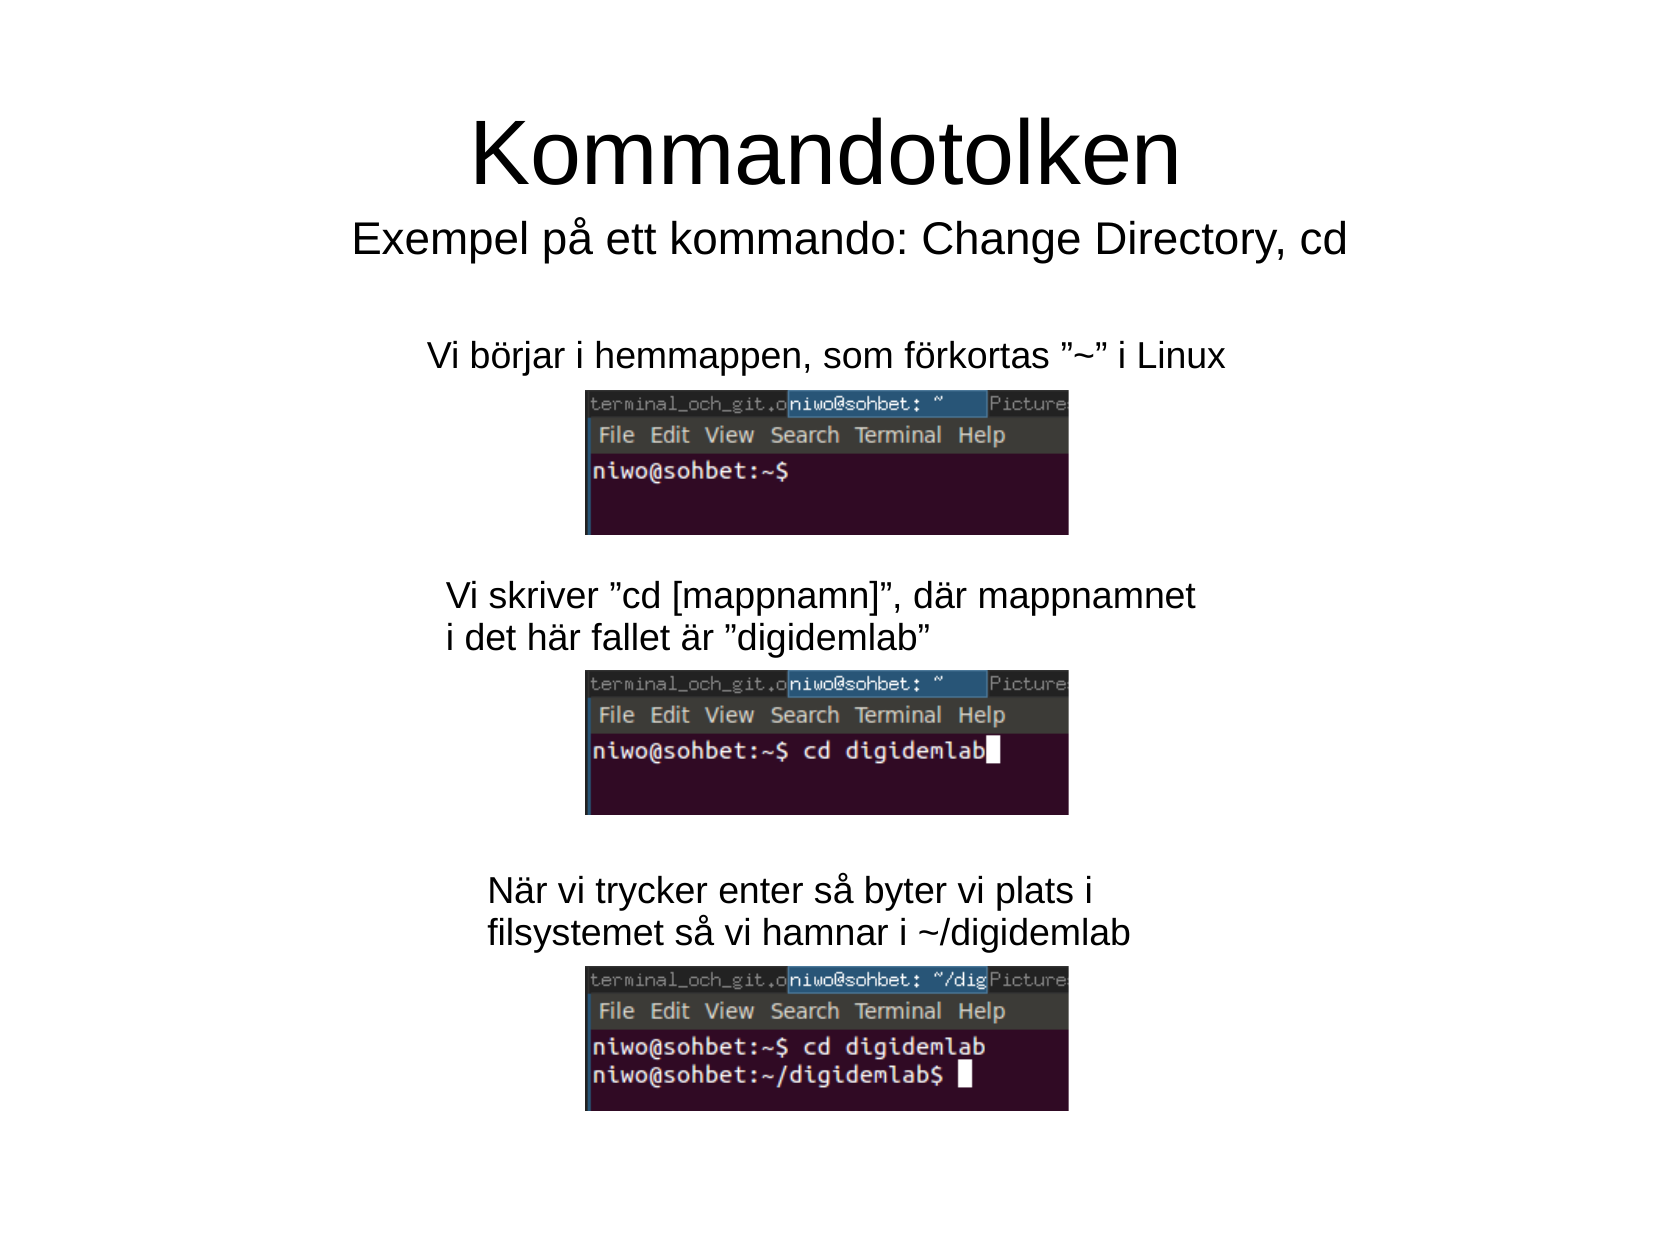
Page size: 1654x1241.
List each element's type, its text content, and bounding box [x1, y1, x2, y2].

text_box När vi trycker enter så byter vi plats i filsystemet så vi hamnar i ~/digidemlab [472, 862, 1182, 962]
picture [585, 966, 1069, 1111]
picture [585, 670, 1069, 815]
text_box Vi skriver ”cd [mappnamn]”, där mappnamnet i det här fallet är ”digidemlab” [431, 566, 1223, 666]
text_box Vi börjar i hemmappen, som förkortas ”~” i Linux [412, 327, 1242, 384]
title Kommandotolken [82, 49, 1571, 257]
picture [585, 390, 1069, 535]
text_box Exempel på ett kommando: Change Directory, cd [336, 205, 1364, 272]
